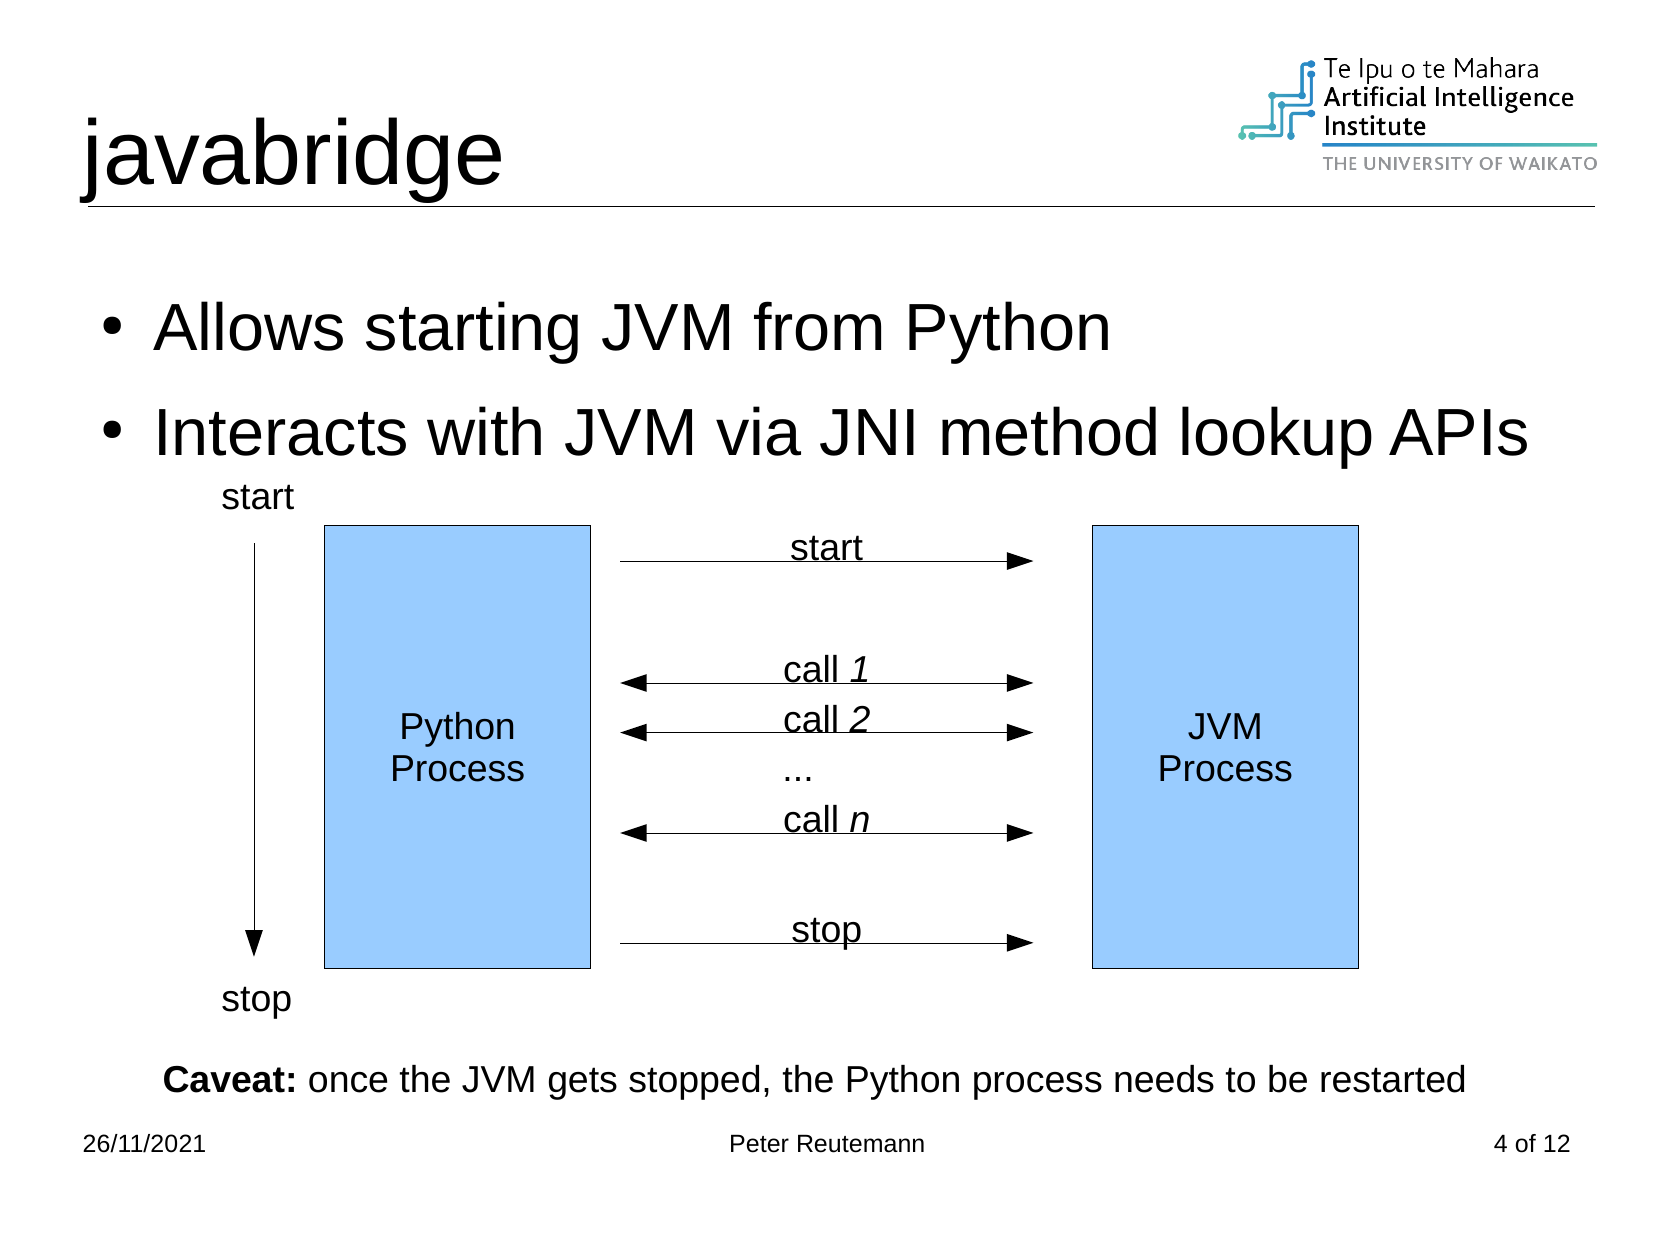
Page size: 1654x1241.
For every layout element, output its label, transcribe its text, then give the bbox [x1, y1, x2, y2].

text_box Python Process [324, 525, 591, 969]
title javabridge [82, 49, 1571, 257]
text_box Caveat: once the JVM gets stopped, the Python process needs to be restarted [147, 1051, 1483, 1108]
picture [1571, 53, 1601, 172]
text_box ... [767, 740, 829, 798]
text_box stop [206, 970, 308, 1027]
text_box JVM Process [1092, 525, 1359, 969]
list Allows starting JVM from Python Interacts with JVM via JNI method lookup APIs [82, 290, 1571, 1010]
text_box start [206, 468, 310, 525]
